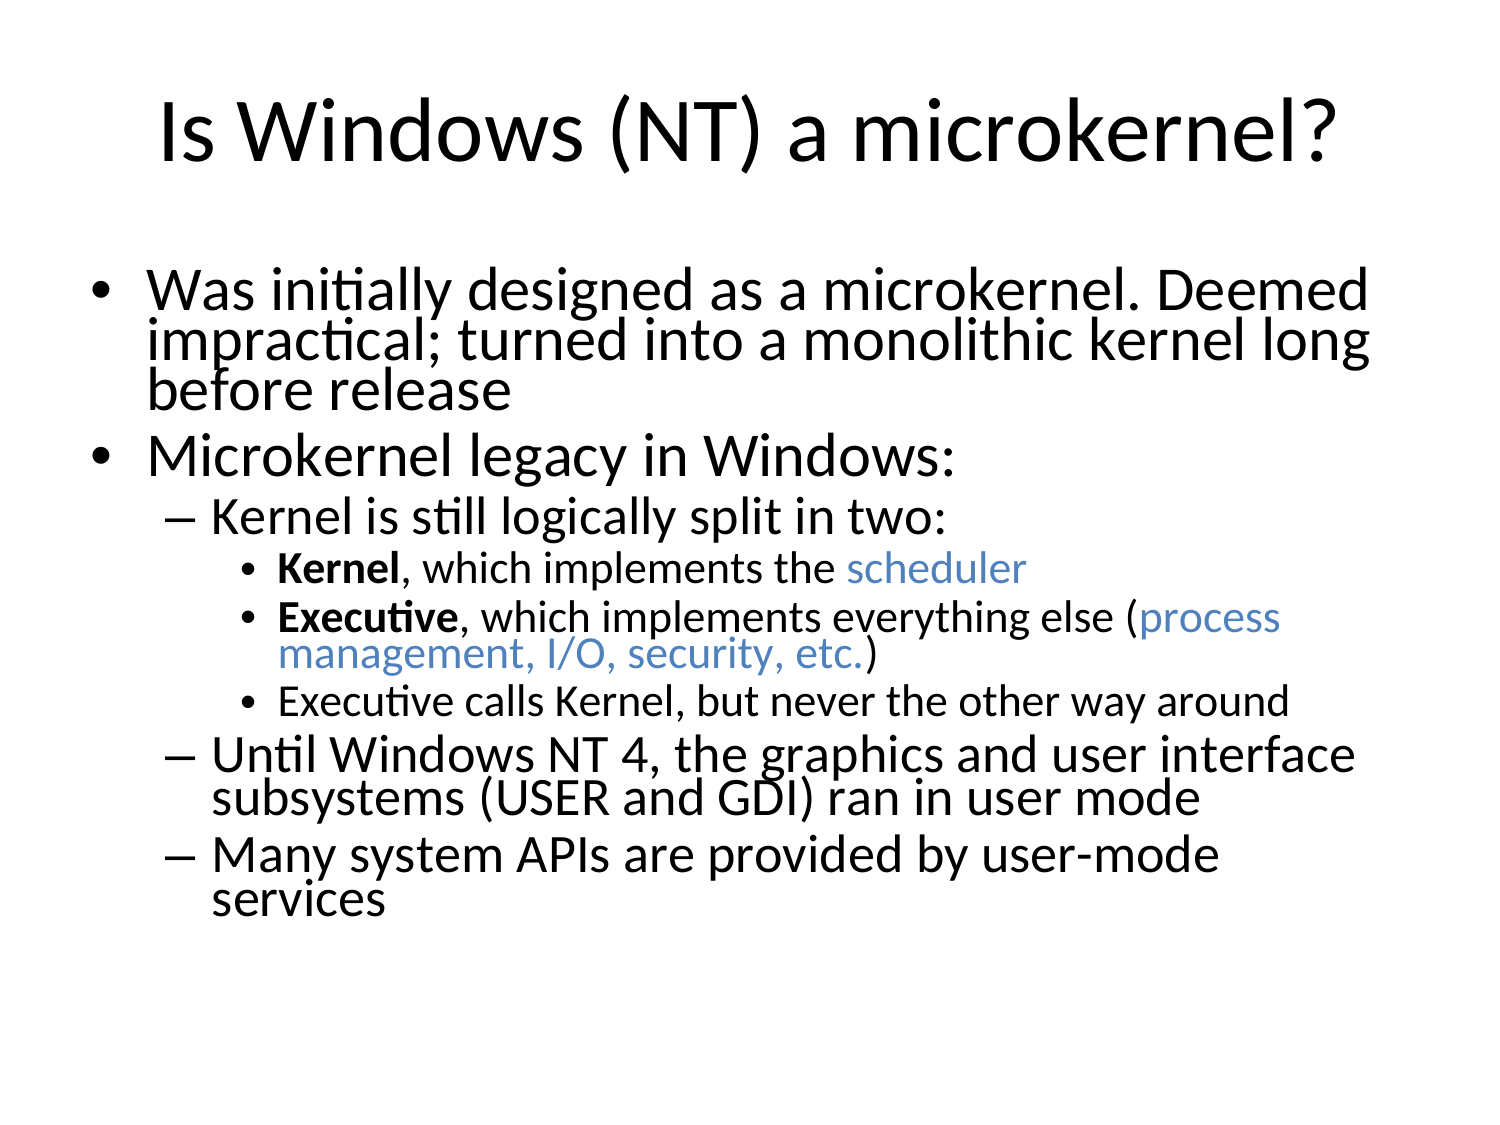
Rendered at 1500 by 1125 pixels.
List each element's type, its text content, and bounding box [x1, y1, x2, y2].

list Was initially designed as a microkernel. Deemed impractical; turned into a monolithic kernel long before release Microkernel legacy in Windows: Kernel is still logically split in two: Kernel, which implements the scheduler Executive, which implements everything else (process management, I/O, security, etc.) Executive calls Kernel, but never the other way around Until Windows NT 4, the graphics and user interface subsystems (USER and GDI) ran in user mode Many system APIs are provided by user-mode services [75, 262, 1426, 1044]
title Is Windows (NT) a microkernel? [75, 45, 1426, 233]
